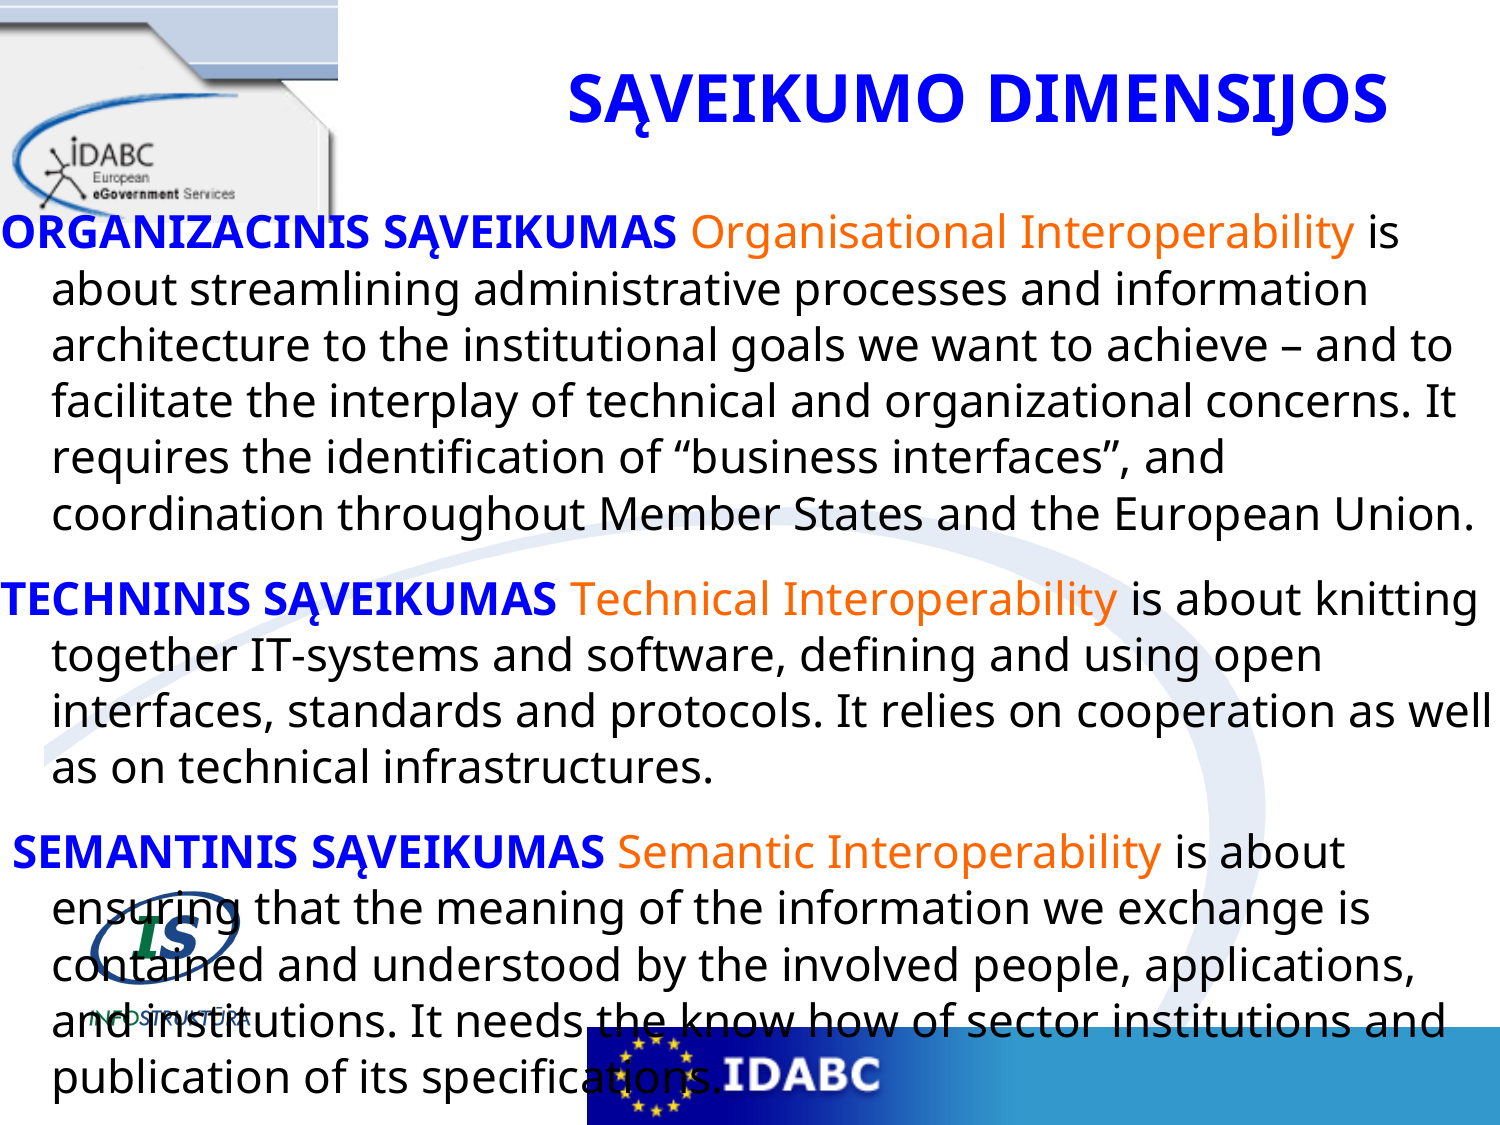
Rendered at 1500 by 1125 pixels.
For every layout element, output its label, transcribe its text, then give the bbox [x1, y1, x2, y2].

list ORGANIZACINIS SĄVEIKUMAS Organisational Interoperability is about streamlining administrative processes and information architecture to the institutional goals we want to achieve – and to facilitate the interplay of technical and organizational concerns. It requires the identification of “business interfaces”, and coordination throughout Member States and the European Union. TECHNINIS SĄVEIKUMAS Technical Interoperability is about knitting together IT-systems and software, defining and using open interfaces, standards and protocols. It relies on cooperation as well as on technical infrastructures. SEMANTINIS SĄVEIKUMAS Semantic Interoperability is about ensuring that the meaning of the information we exchange is contained and understood by the involved people, applications, and institutions. It needs the know how of sector institutions and publication of its specifications. [0, 112, 1500, 990]
picture [0, 0, 425, 112]
title SĄVEIKUMO DIMENSIJOS [425, 0, 1500, 112]
picture [0, 990, 1500, 1125]
